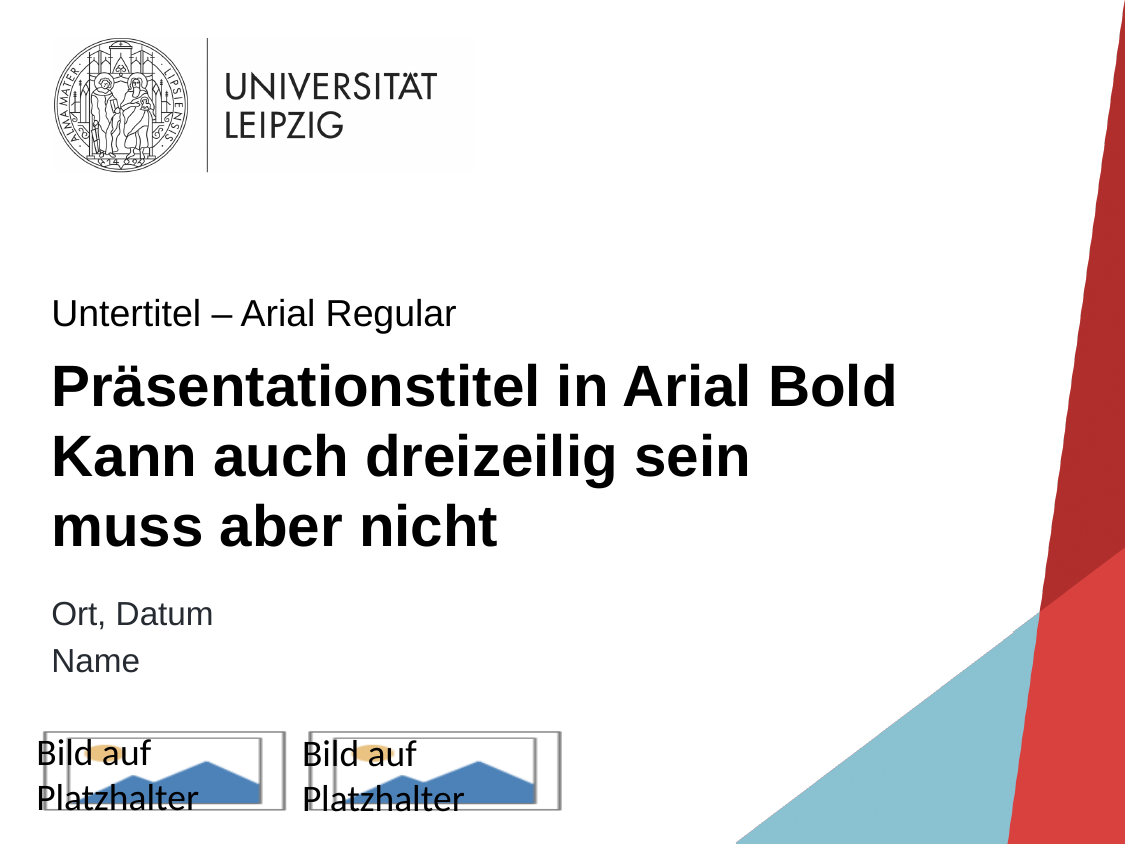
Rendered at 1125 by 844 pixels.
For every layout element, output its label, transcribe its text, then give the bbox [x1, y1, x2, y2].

picture [53, 36, 475, 173]
title Präsentationstitel in Arial Bold Kann auch dreizeilig sein muss aber nicht [36, 341, 1032, 585]
picture [36, 728, 295, 814]
subtitle Untertitel – Arial Regular [36, 263, 824, 341]
picture [301, 728, 571, 814]
picture [694, 0, 1125, 844]
list Ort, Datum Name [36, 584, 517, 684]
